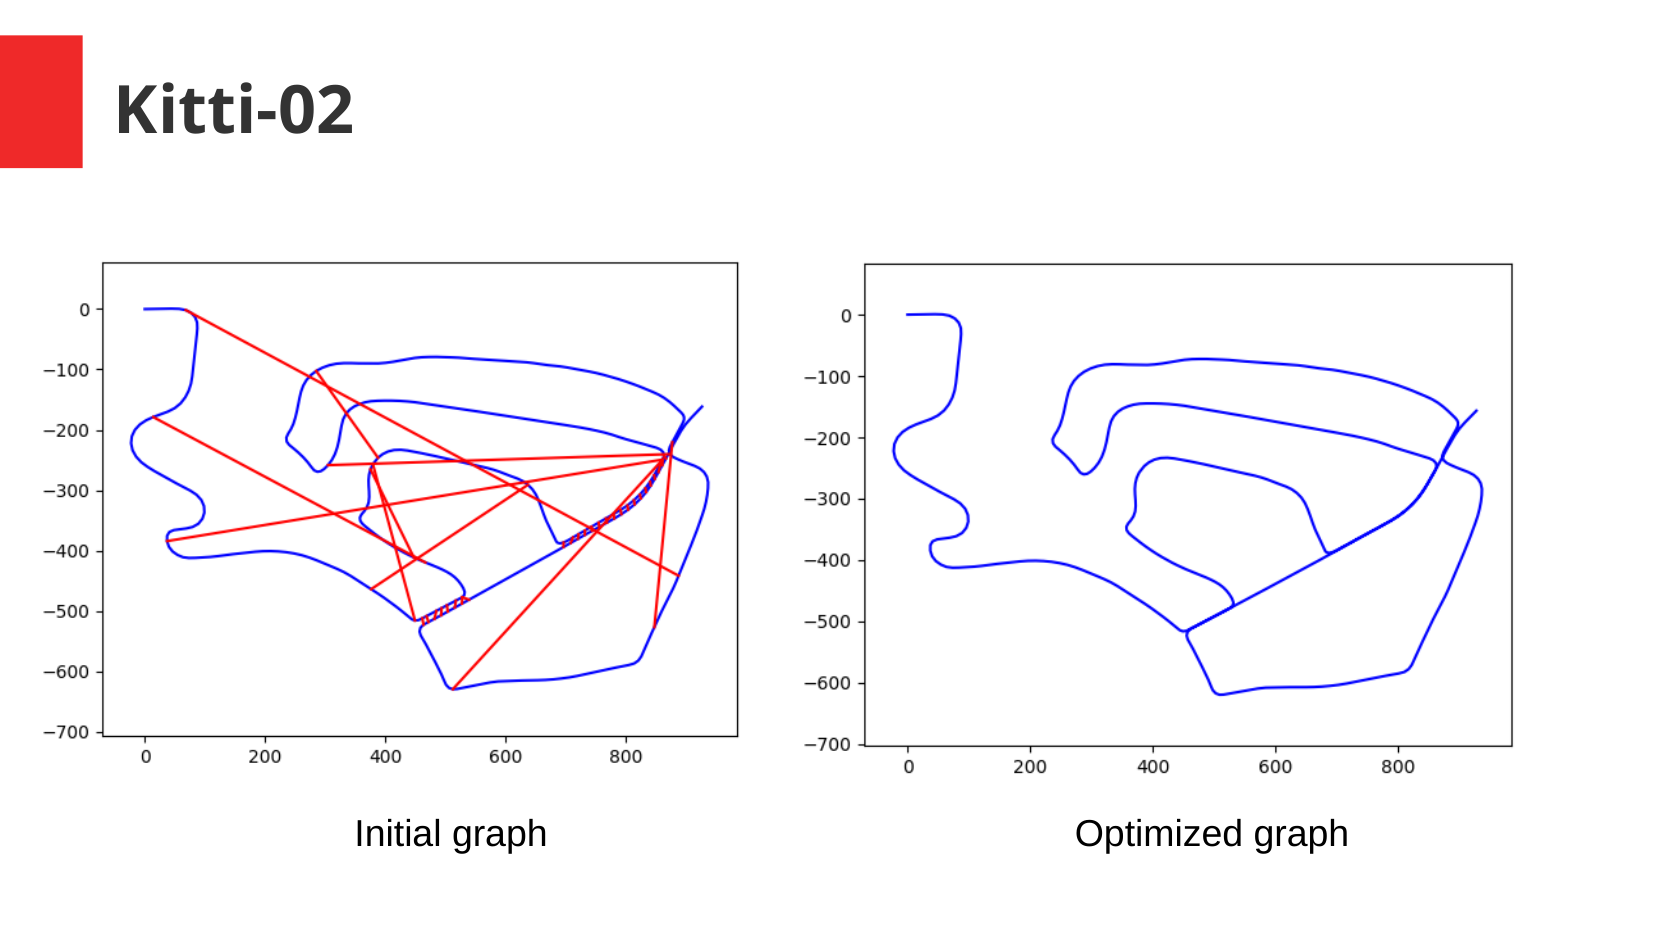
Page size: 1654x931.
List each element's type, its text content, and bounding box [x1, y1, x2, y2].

text_box Kitti-02 [99, 59, 370, 154]
text_box Optimized graph [1074, 805, 1350, 863]
picture [0, 188, 1595, 815]
text_box Initial graph [354, 805, 548, 863]
